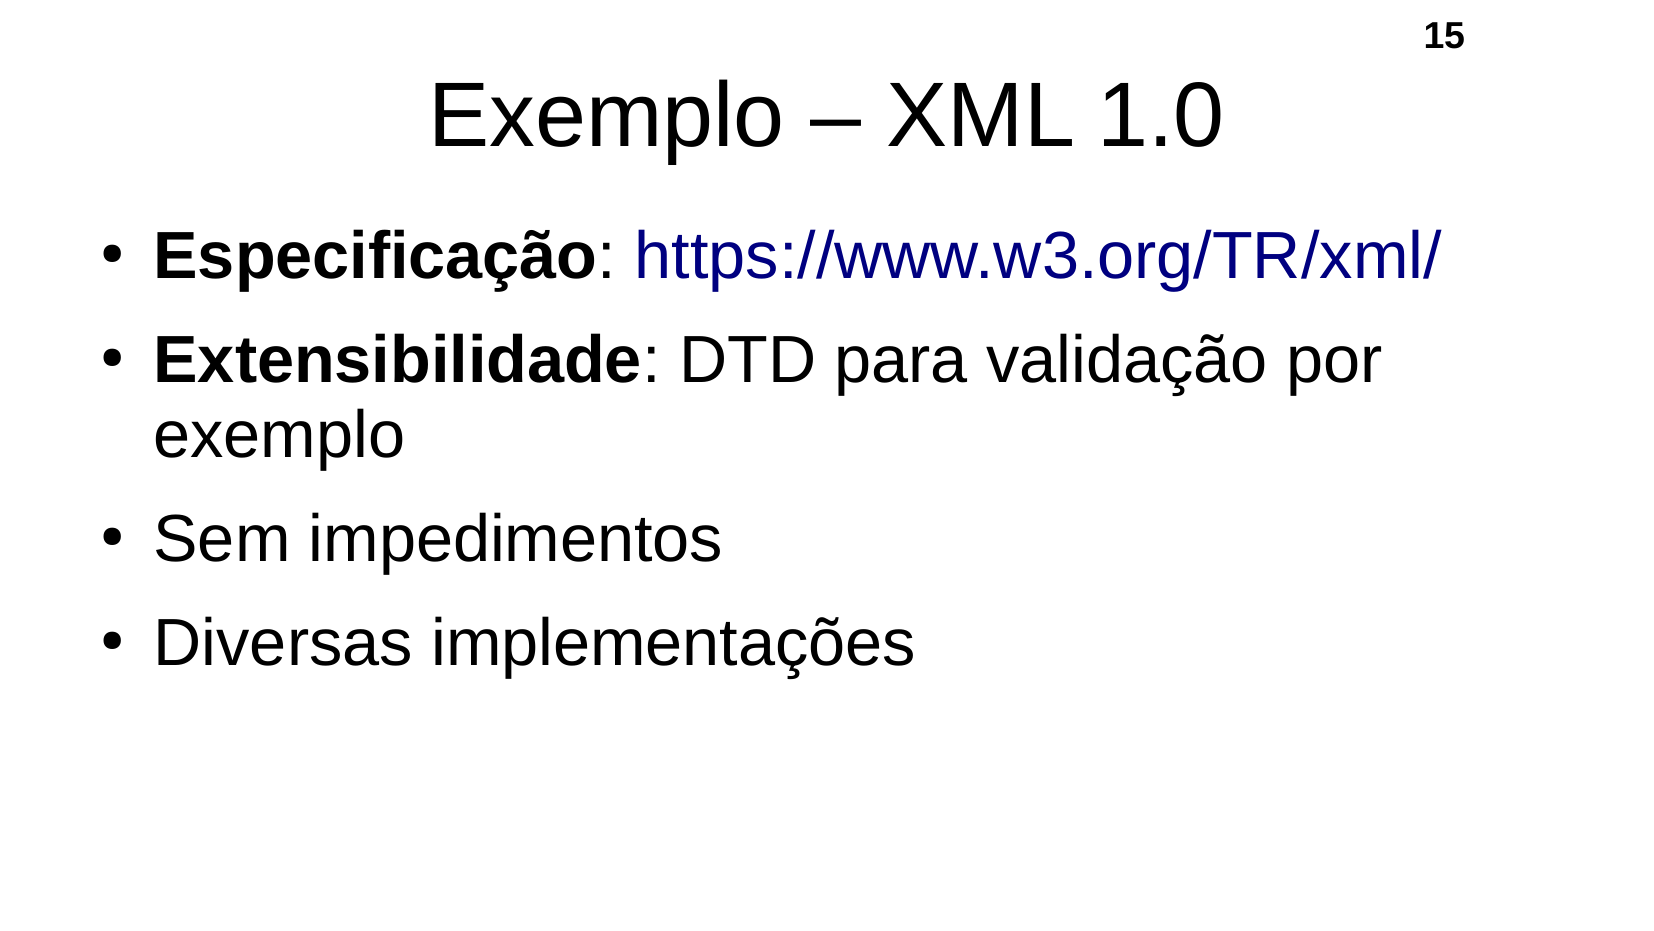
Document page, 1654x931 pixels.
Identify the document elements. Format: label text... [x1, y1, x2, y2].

title Exemplo – XML 1.0 [82, 37, 1571, 193]
text_box <número> [1408, 0, 1654, 71]
list Especificação: https://www.w3.org/TR/xml/ Extensibilidade: DTD para validação por exemplo Sem impedimentos Diversas implementações [82, 217, 1571, 758]
